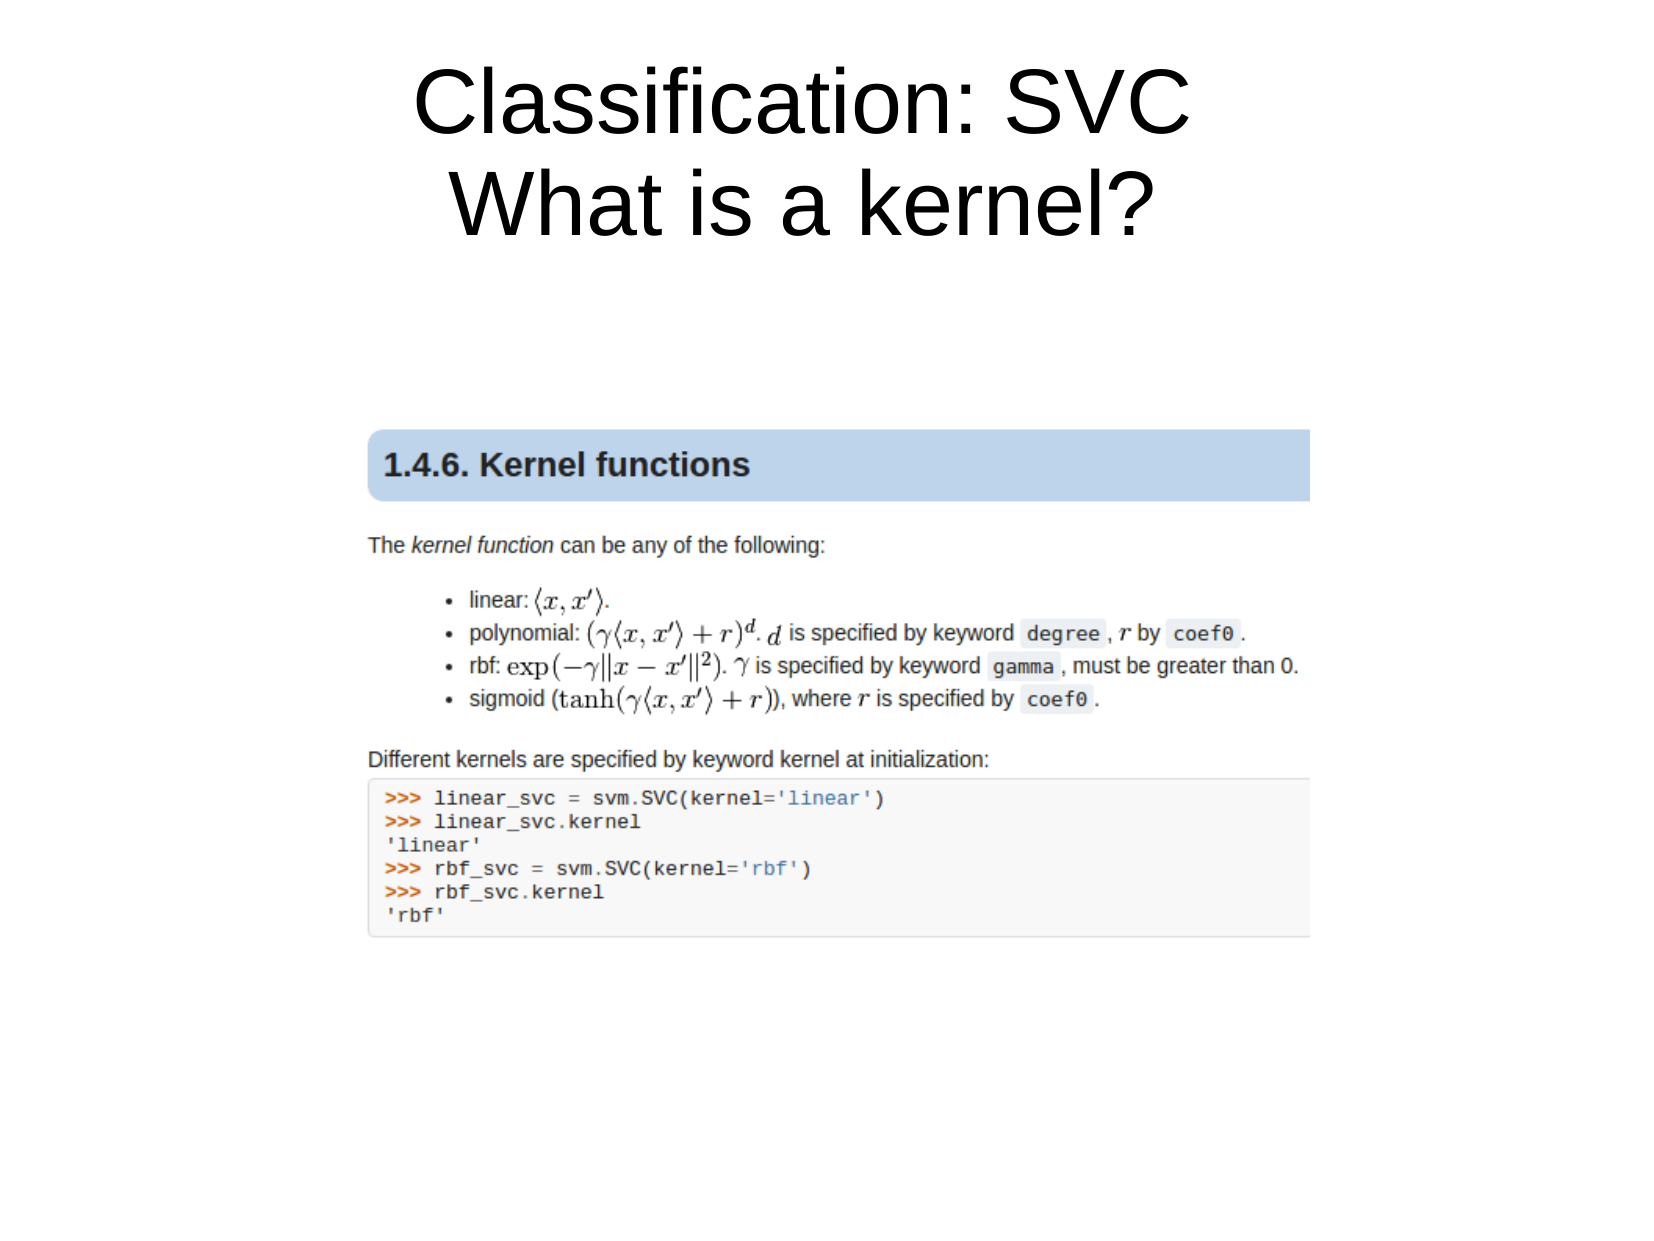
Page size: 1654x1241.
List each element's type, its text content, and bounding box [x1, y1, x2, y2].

picture [357, 425, 1310, 955]
title Classification: SVC What is a kernel? [59, 49, 1548, 257]
